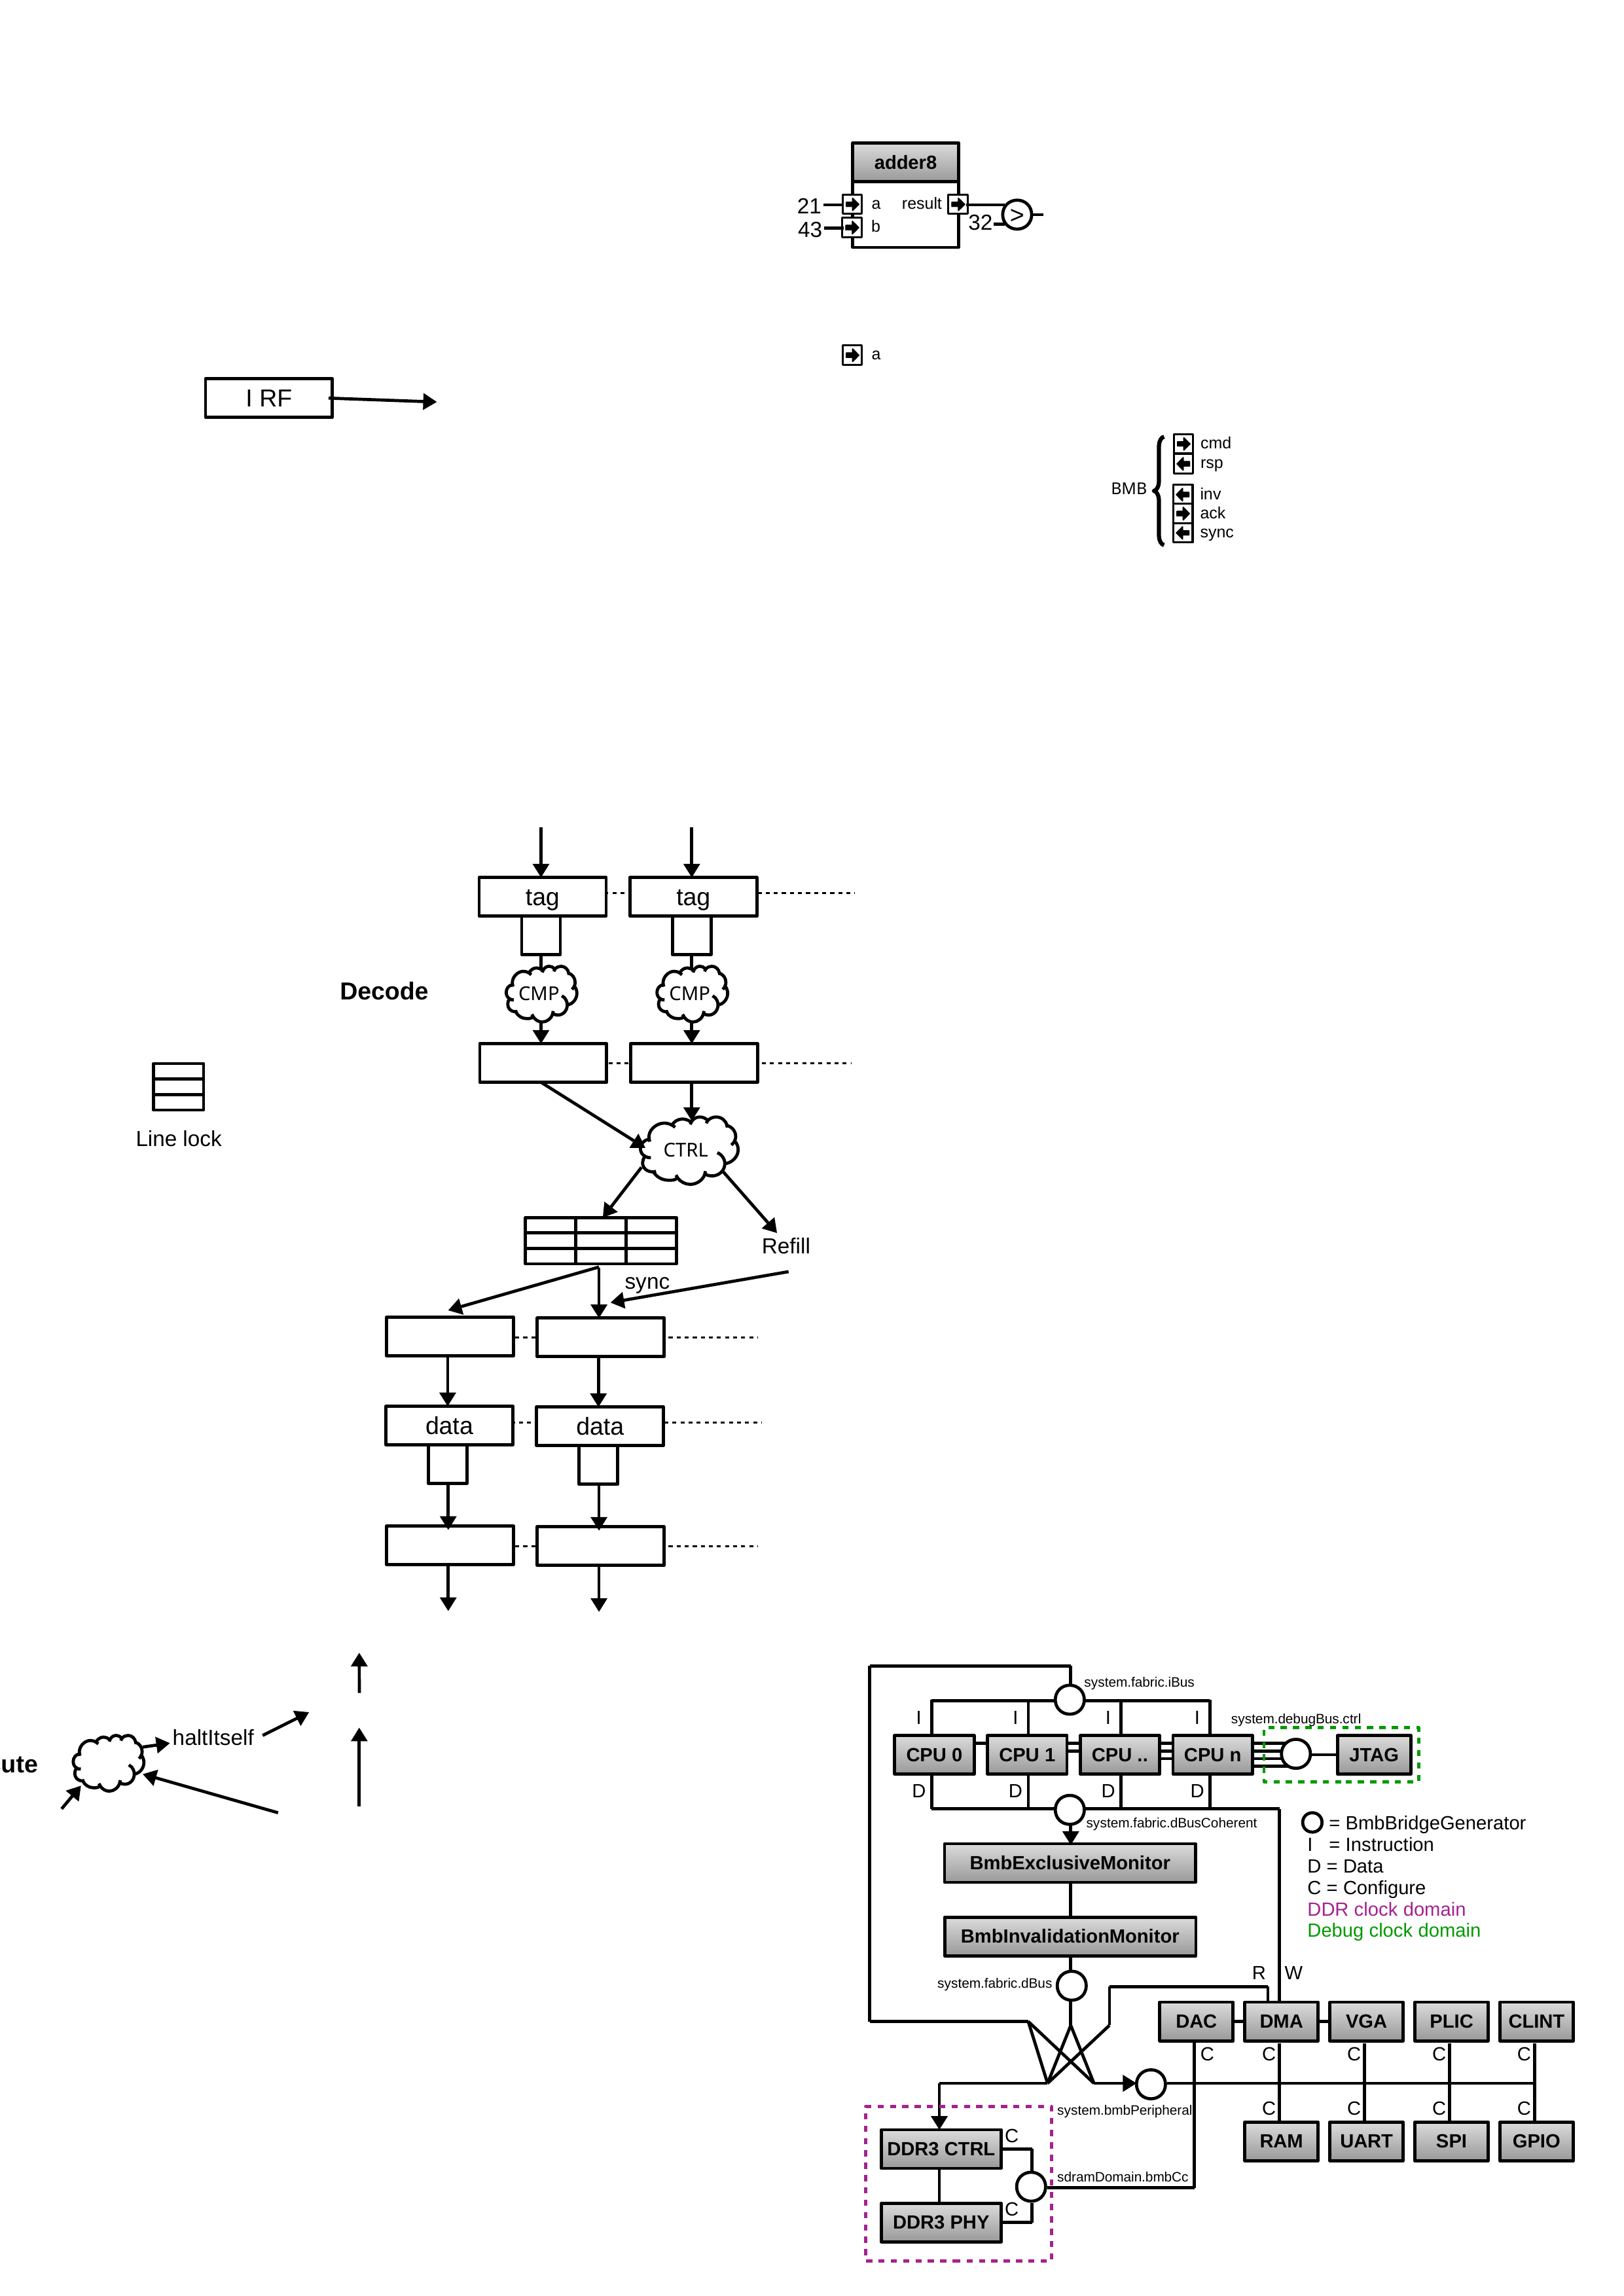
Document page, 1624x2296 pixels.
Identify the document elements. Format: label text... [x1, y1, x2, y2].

text_box data [386, 1406, 513, 1445]
text_box [1173, 484, 1190, 543]
text_box system.bmbPeripheral [1047, 2098, 1210, 2138]
text_box sdramDomain.bmbCc [1047, 2164, 1214, 2205]
text_box system.fabric.dBus [928, 1971, 1085, 2027]
text_box I [1000, 1700, 1032, 1735]
text_box C [995, 2119, 1028, 2153]
text_box [842, 345, 861, 365]
text_box [630, 1043, 758, 1083]
text_box = BmbBridgeGenerator I = Instruction D = Data C = Configure DDR clock domain Debug clock domain [1276, 1807, 1558, 1946]
text_box system.debugBus.ctrl [1221, 1706, 1396, 1732]
text_box C [1252, 2090, 1286, 2125]
text_box Decode [330, 973, 439, 1011]
text_box [1281, 1739, 1310, 1768]
text_box BmbInvalidationMonitor [945, 1917, 1196, 1956]
text_box data [536, 1407, 664, 1446]
text_box > [1003, 200, 1032, 230]
text_box ack [1190, 498, 1312, 527]
text_box VGA [1329, 2002, 1403, 2041]
text_box CPU 0 [894, 1735, 975, 1774]
text_box C [1507, 2037, 1541, 2072]
text_box UART [1329, 2122, 1403, 2161]
text_box JTAG [1337, 1735, 1411, 1774]
text_box CLINT [1500, 2002, 1574, 2041]
text_box b [861, 212, 958, 241]
text_box C [1190, 2037, 1224, 2072]
text_box R [1242, 1956, 1276, 1990]
text_box PLIC [1415, 2002, 1489, 2041]
text_box [428, 1444, 467, 1484]
text_box [672, 916, 712, 955]
text_box C [1422, 2037, 1456, 2072]
text_box D [1091, 1774, 1125, 1808]
text_box [525, 1217, 677, 1265]
text_box [537, 1318, 664, 1357]
text_box sync [1190, 518, 1375, 547]
text_box CTRL [640, 1117, 738, 1185]
text_box CMP [506, 966, 577, 1022]
text_box [386, 1317, 514, 1356]
text_box I RF [205, 378, 333, 418]
text_box system.fabric.dBusCoherent [1076, 1810, 1310, 1857]
text_box C [1422, 2090, 1456, 2125]
text_box I [903, 1700, 935, 1735]
text_box [1303, 1812, 1322, 1833]
text_box GPIO [1500, 2122, 1574, 2161]
text_box BmbExclusiveMonitor [945, 1843, 1196, 1882]
text_box CPU n [1173, 1735, 1253, 1774]
text_box BMB [1024, 449, 1157, 528]
text_box haltItself [135, 1721, 292, 1755]
text_box RAM [1244, 2122, 1318, 2161]
text_box D [902, 1774, 936, 1808]
text_box C [995, 2192, 1028, 2227]
text_box C [1252, 2037, 1286, 2072]
text_box Line lock [126, 1121, 232, 1156]
text_box C [1337, 2090, 1371, 2125]
text_box [579, 1445, 618, 1484]
text_box [537, 1526, 664, 1566]
text_box D [998, 1774, 1032, 1808]
text_box a [861, 189, 958, 212]
text_box tag [478, 877, 606, 916]
text_box Execute [0, 1745, 48, 1783]
text_box CPU .. [1080, 1753, 1160, 1774]
text_box 32 [958, 206, 1003, 240]
text_box inv [1190, 480, 1356, 508]
text_box D [1180, 1774, 1214, 1808]
text_box [842, 181, 968, 247]
text_box 43 [788, 212, 832, 247]
text_box Refill [727, 1229, 846, 1264]
text_box C [1507, 2090, 1541, 2125]
text_box [386, 1526, 514, 1565]
text_box [1055, 1795, 1085, 1825]
text_box [1174, 434, 1191, 474]
text_box cmd [1191, 429, 1312, 448]
text_box [73, 1735, 144, 1791]
text_box [479, 1043, 607, 1083]
text_box DAC [1159, 2002, 1233, 2041]
text_box sync [610, 1265, 684, 1299]
text_box W [1276, 1956, 1313, 1990]
text_box CMP [657, 966, 728, 1022]
text_box [1055, 1685, 1074, 1715]
text_box C [1337, 2037, 1371, 2072]
text_box CPU 1 [987, 1735, 1067, 1774]
text_box DDR3 PHY [881, 2203, 1001, 2242]
text_box rsp [1191, 448, 1356, 477]
text_box [153, 1064, 204, 1110]
text_box [1136, 2070, 1166, 2098]
text_box tag [630, 877, 757, 916]
text_box [521, 916, 561, 955]
text_box DDR3 CTRL [881, 2129, 1001, 2168]
text_box a [861, 340, 958, 368]
text_box [1017, 2172, 1046, 2202]
text_box DMA [1244, 2002, 1318, 2041]
text_box system.fabric.iBus [1074, 1670, 1249, 1753]
text_box SPI [1415, 2122, 1489, 2161]
text_box 21 [787, 189, 831, 224]
text_box adder8 [852, 143, 959, 181]
